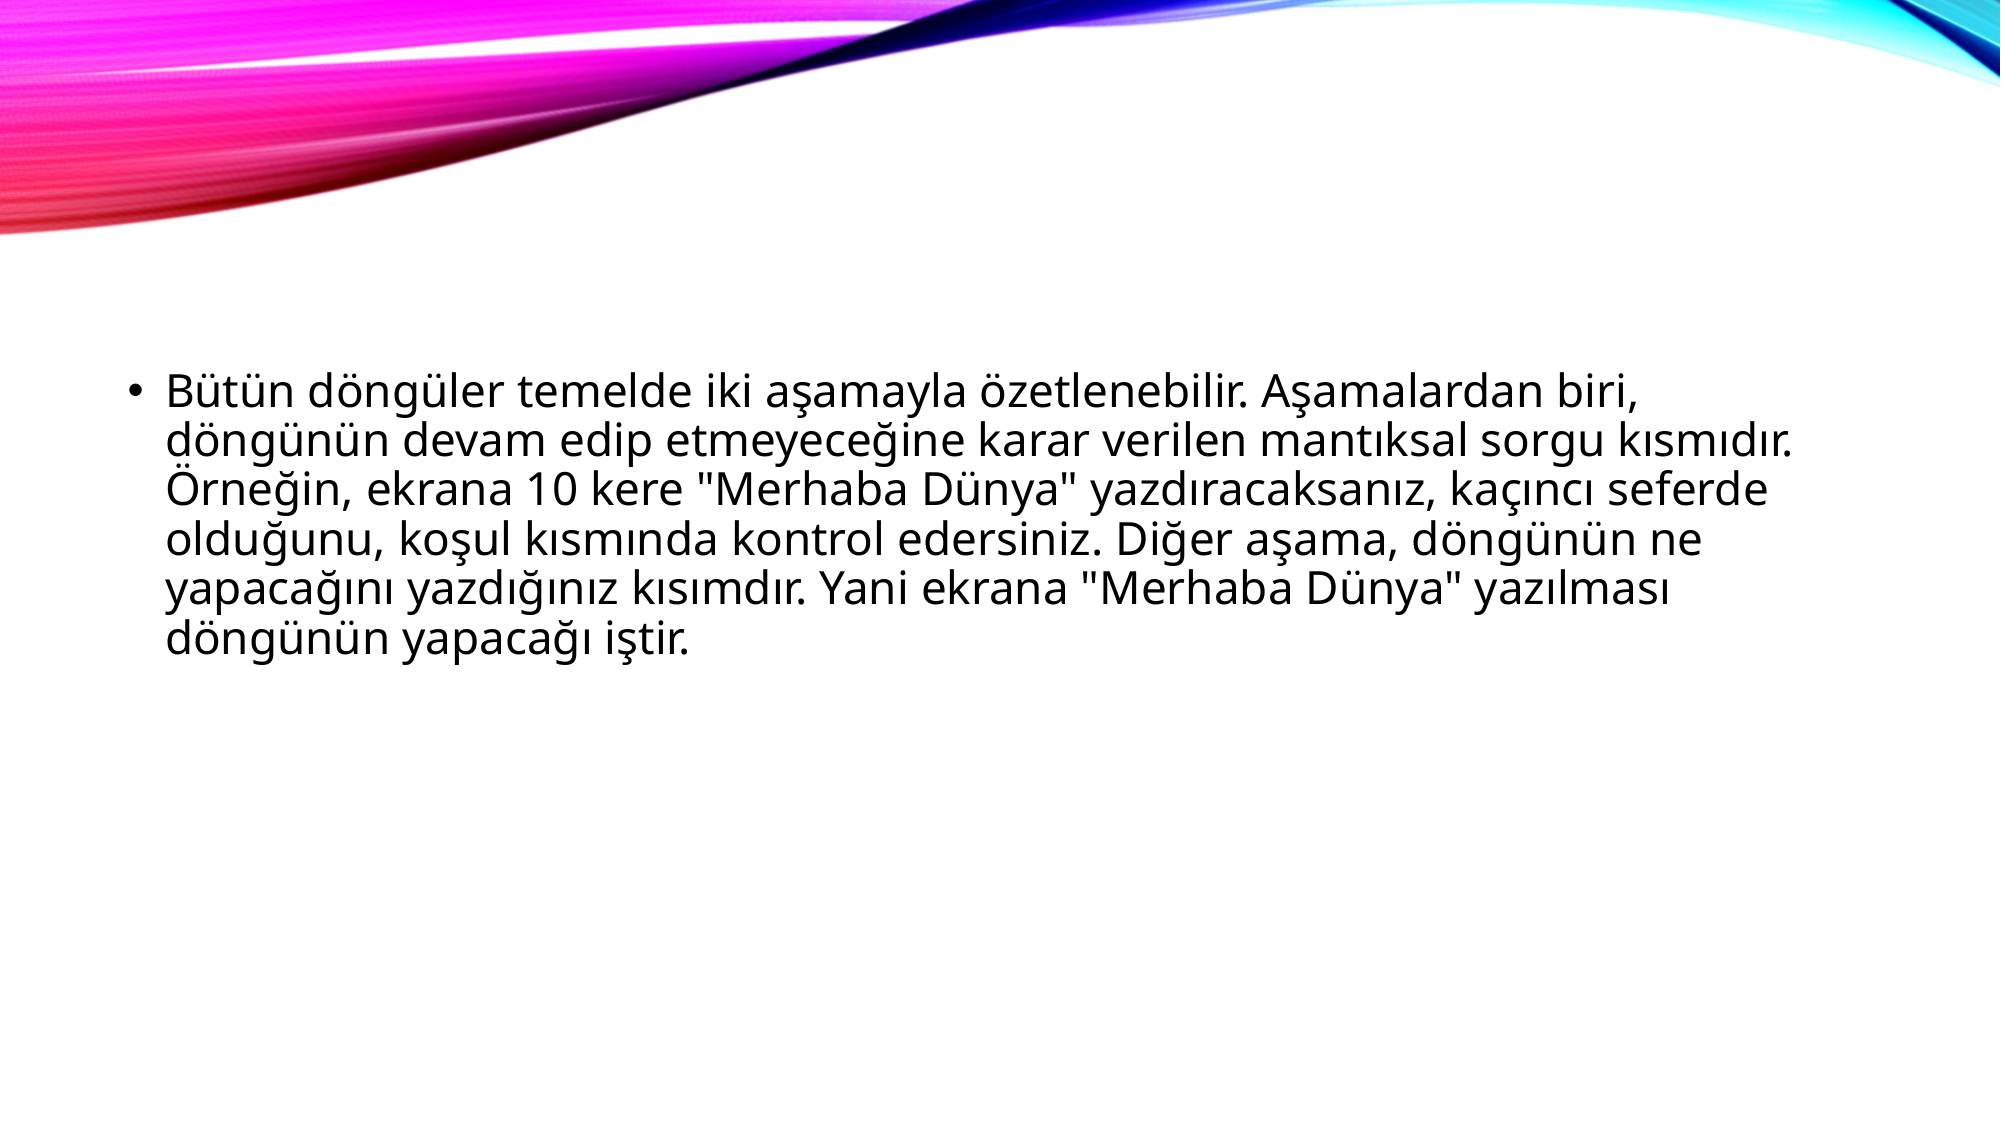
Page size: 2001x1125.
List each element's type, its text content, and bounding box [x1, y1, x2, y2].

picture [0, 0, 2000, 237]
list Bütün döngüler temelde iki aşamayla özetlenebilir. Aşamalardan biri, döngünün devam edip etmeyeceğine karar verilen mantıksal sorgu kısmıdır. Örneğin, ekrana 10 kere "Merhaba Dünya" yazdıracaksanız, kaçıncı seferde olduğunu, koşul kısmında kontrol edersiniz. Diğer aşama, döngünün ne yapacağını yazdığınız kısımdır. Yani ekrana "Merhaba Dünya" yazılması döngünün yapacağı iştir. [112, 360, 1888, 1021]
